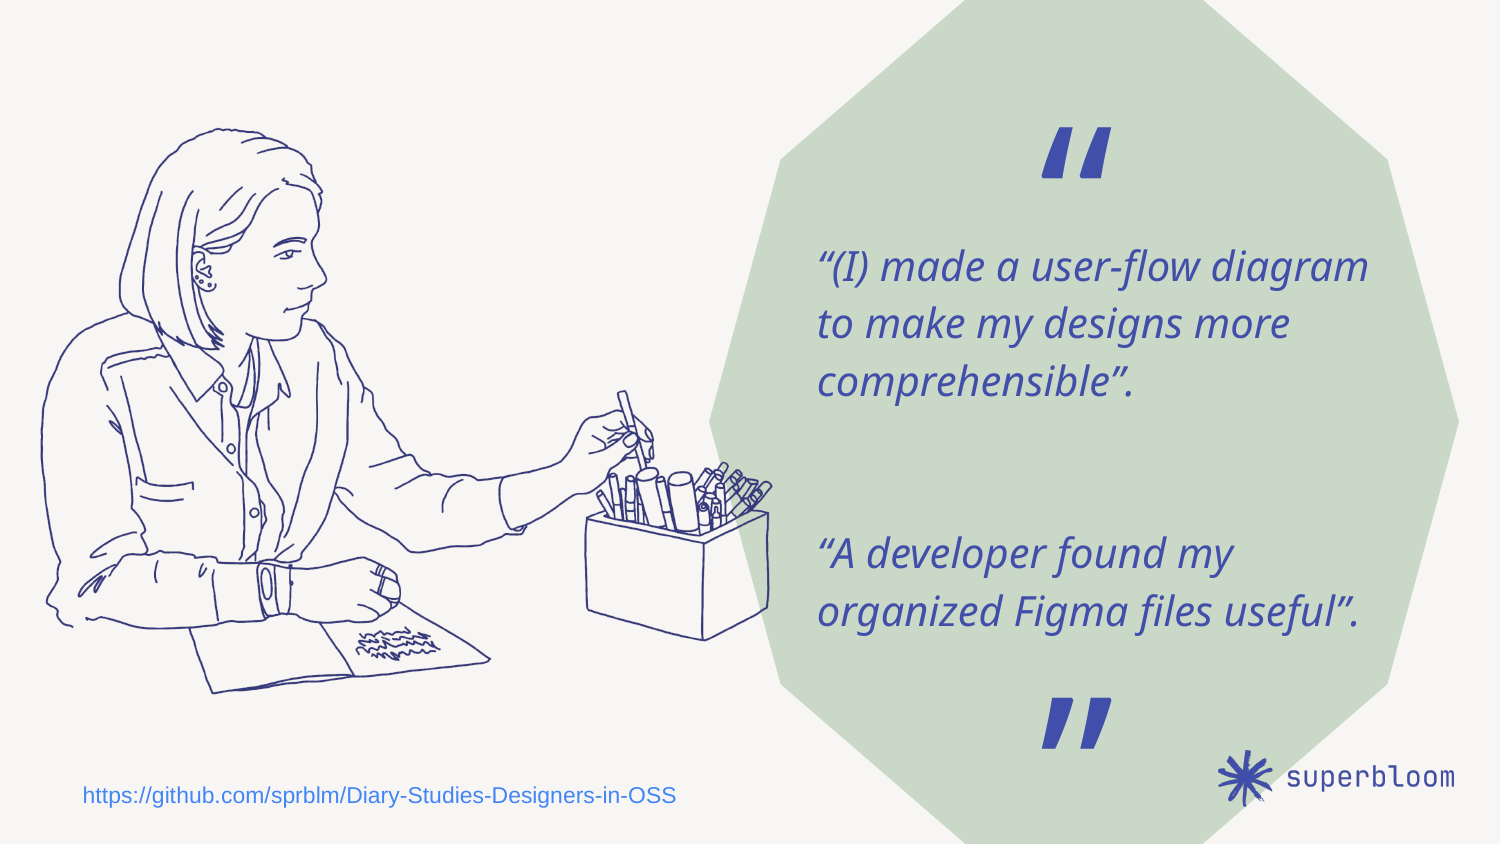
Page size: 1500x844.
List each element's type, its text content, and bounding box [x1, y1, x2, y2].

text_box https://github.com/sprblm/Diary-Studies-Designers-in-OSS [67, 765, 786, 824]
text_box “(I) made a user-flow diagram to make my designs more comprehensible”. “A developer found my organized Figma files useful”. [802, 216, 1404, 708]
picture [1218, 750, 1454, 807]
picture [0, 123, 802, 721]
